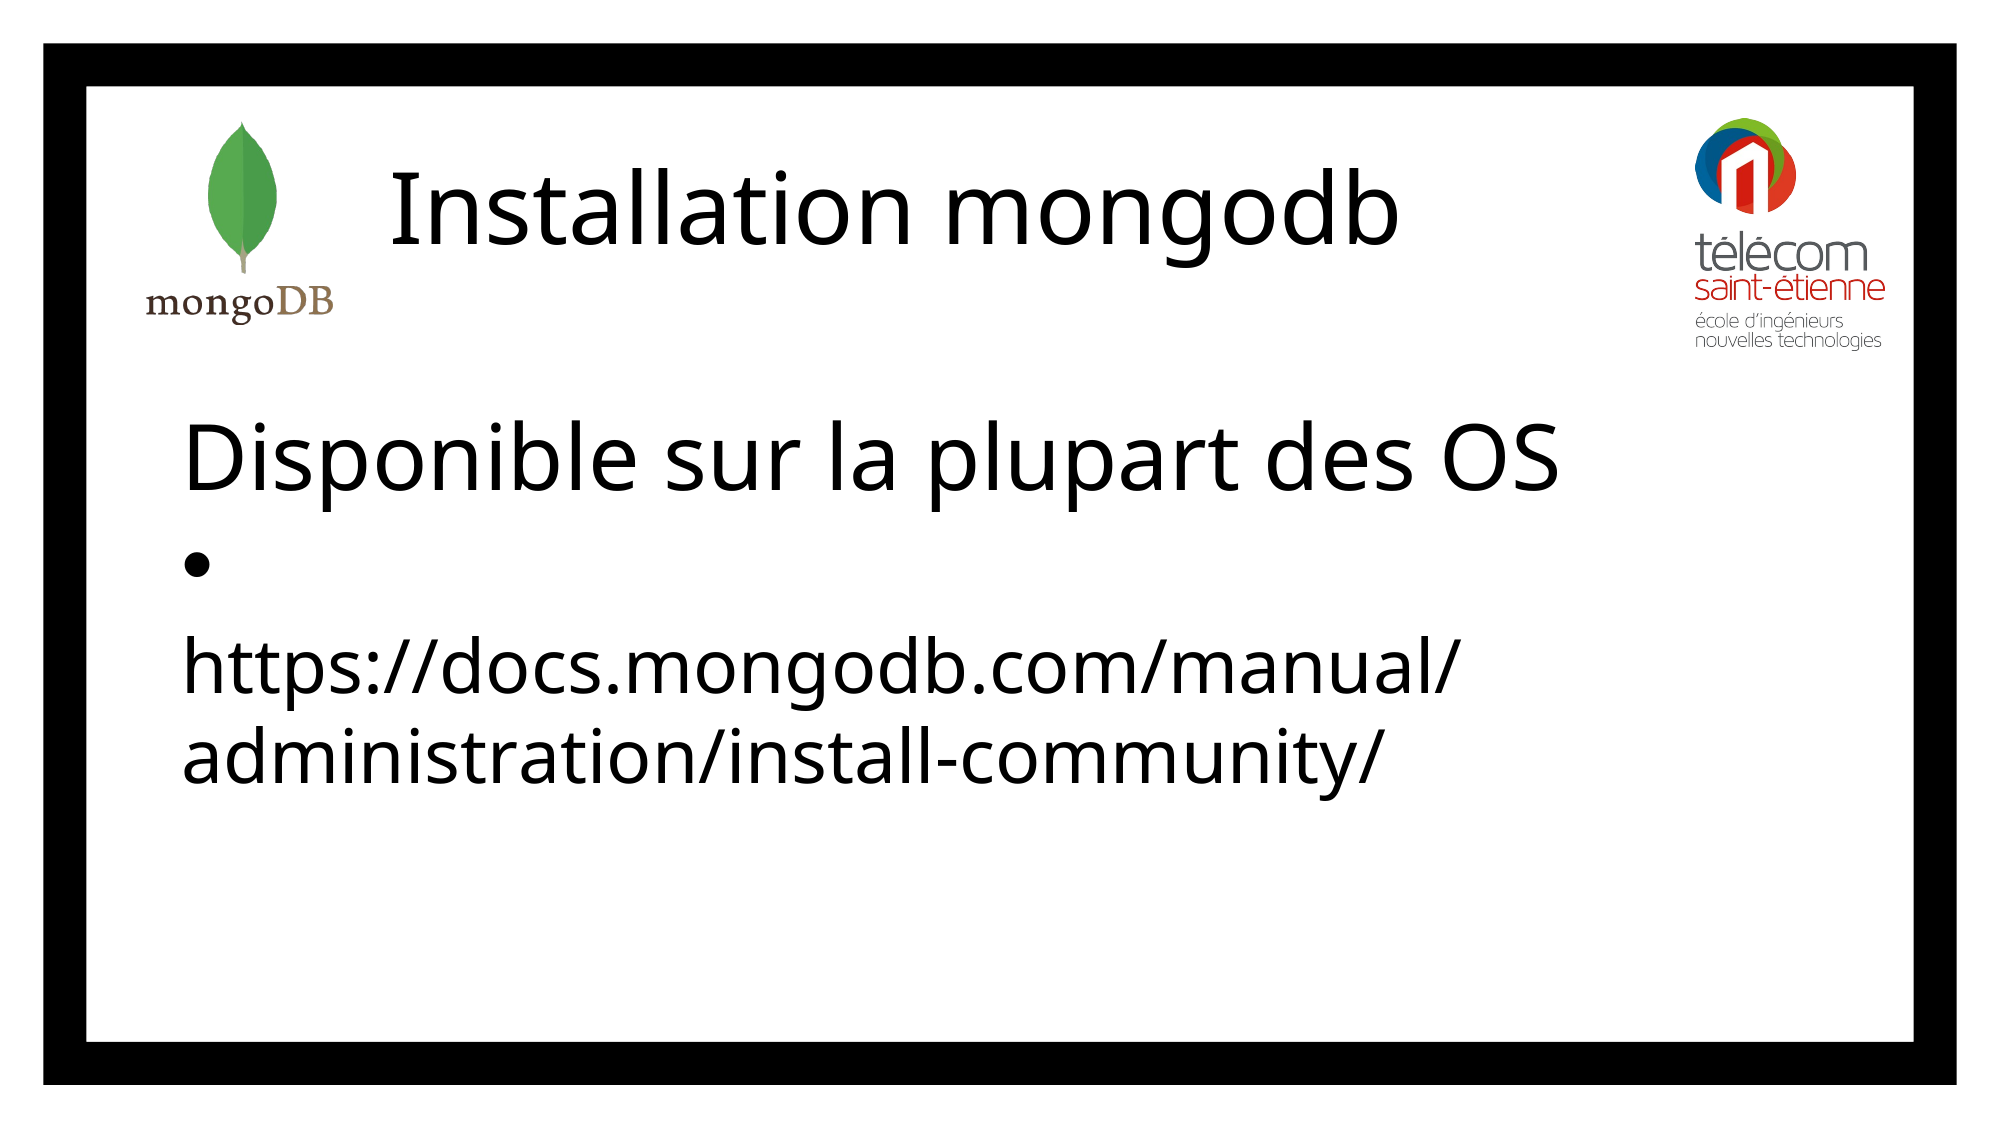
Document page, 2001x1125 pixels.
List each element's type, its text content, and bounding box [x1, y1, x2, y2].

picture [1715, 134, 1730, 138]
text_box Disponible sur la plupart des OS https://docs.mongodb.com/manual/administration/install-community/ [166, 391, 1849, 856]
title Installation mongodb [369, 138, 1849, 304]
picture [145, 121, 333, 325]
picture [1695, 118, 1885, 351]
